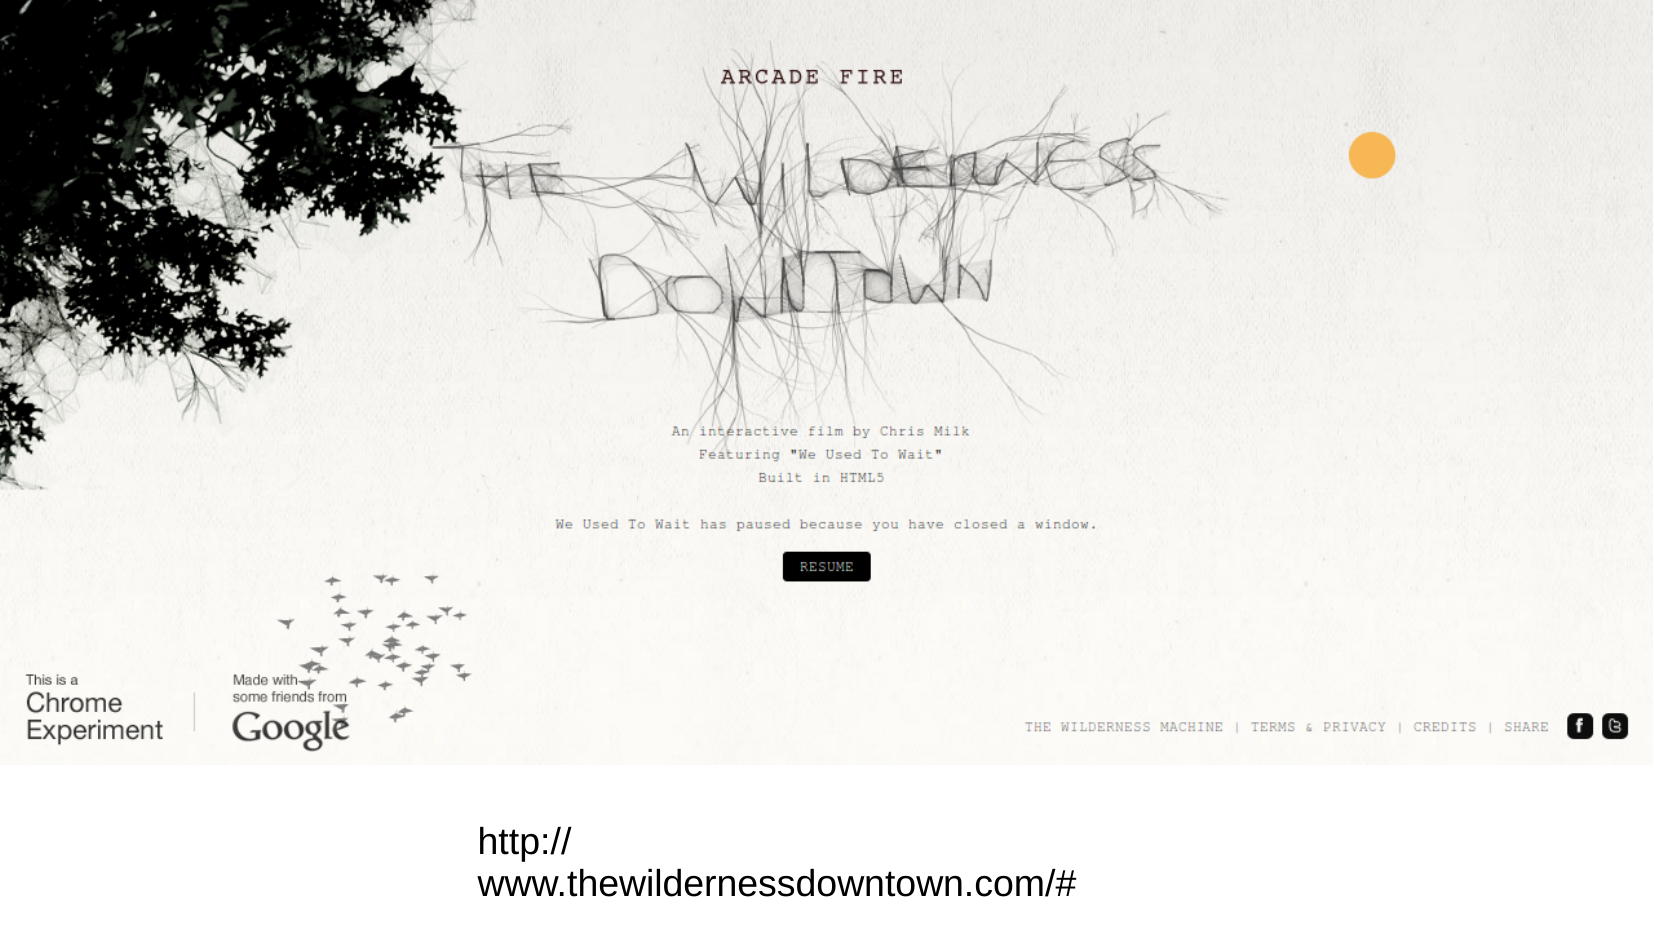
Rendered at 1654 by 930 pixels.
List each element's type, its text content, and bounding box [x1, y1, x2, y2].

text_box http://www.thewildernessdowntown.com/# [462, 813, 1186, 871]
picture [0, 0, 1653, 766]
